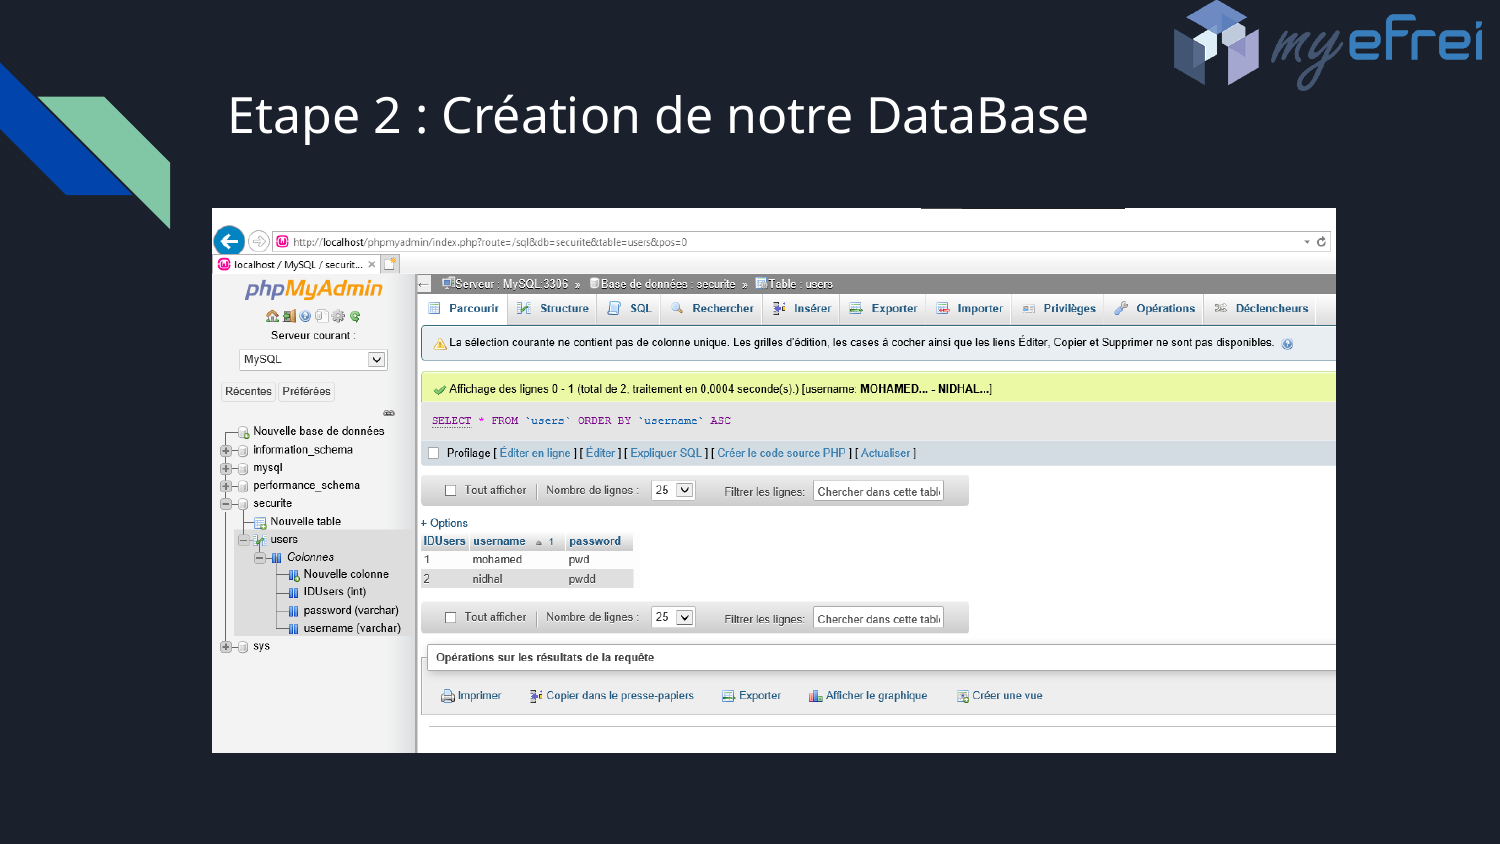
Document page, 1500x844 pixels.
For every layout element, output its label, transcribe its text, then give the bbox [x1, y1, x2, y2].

picture [212, 208, 1336, 753]
picture [1174, 0, 1482, 91]
title Etape 2 : Création de notre DataBase [212, 64, 1368, 215]
